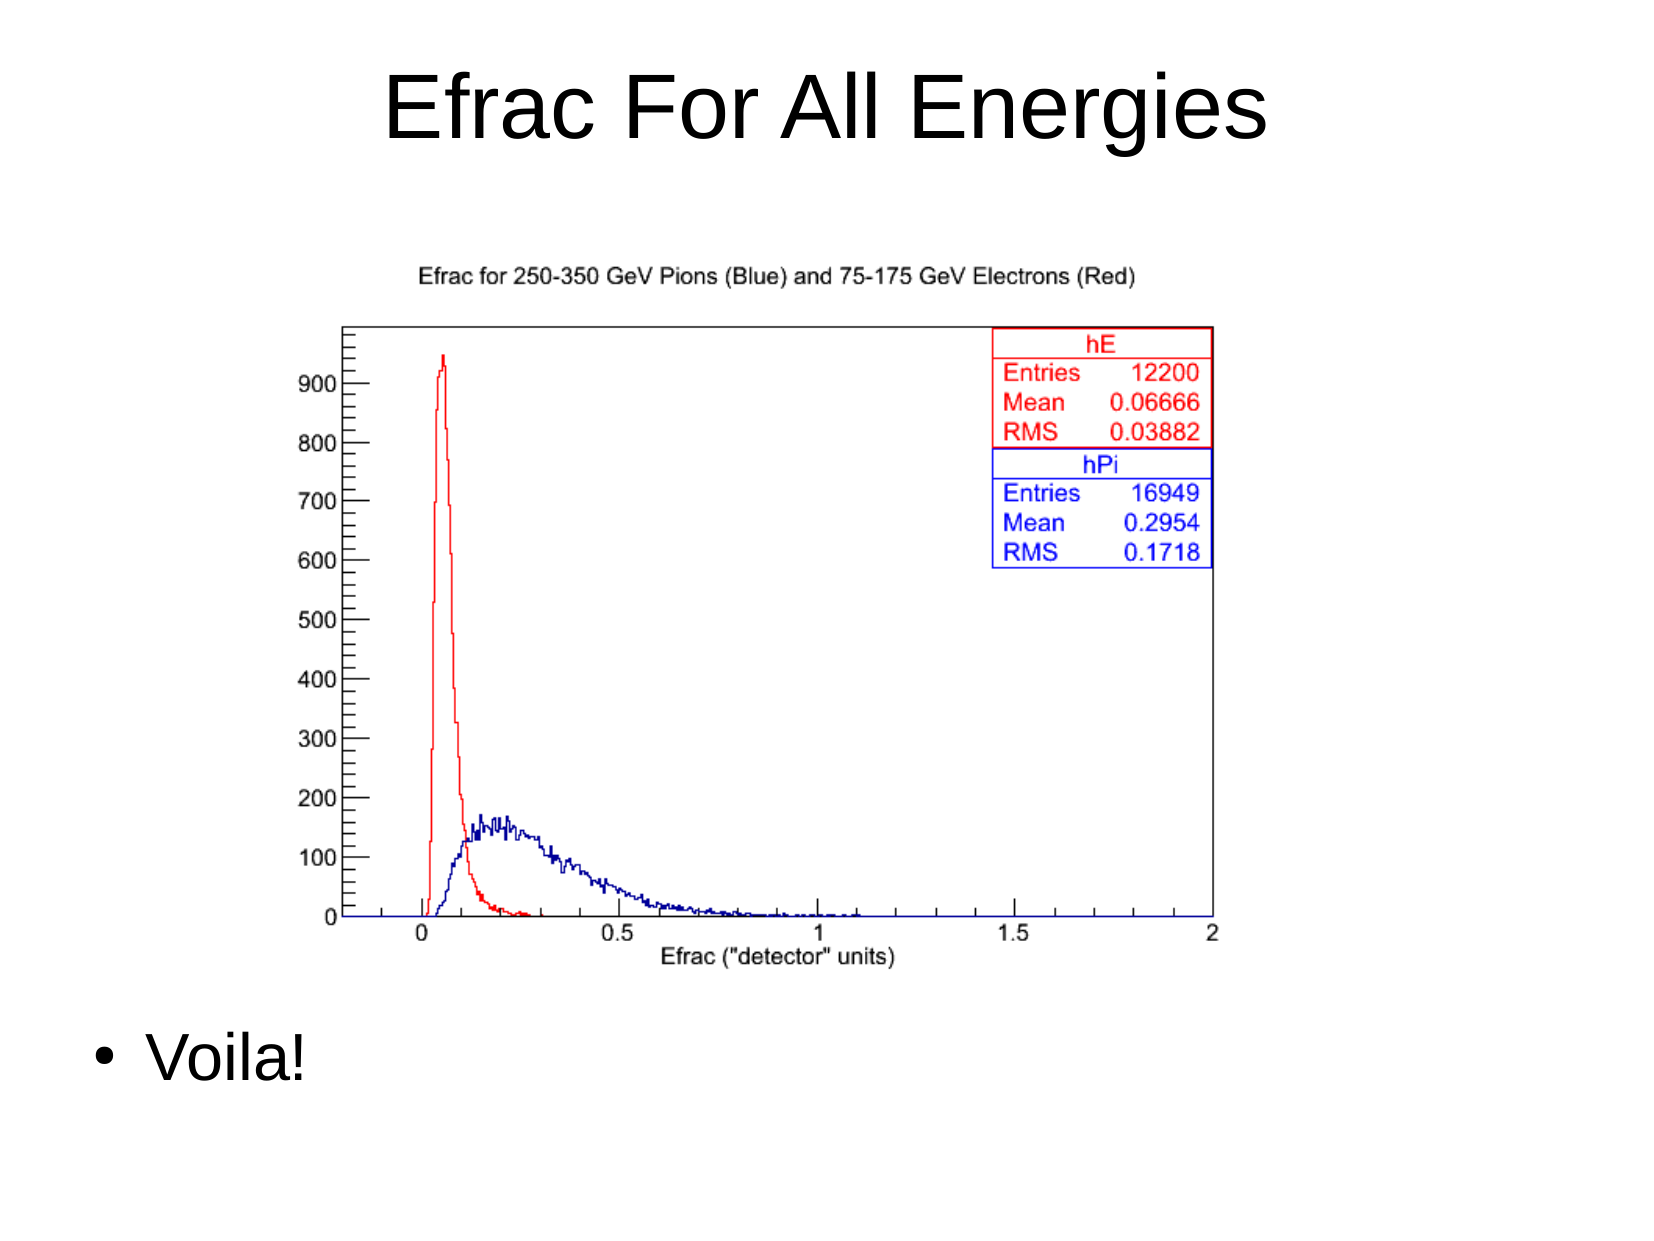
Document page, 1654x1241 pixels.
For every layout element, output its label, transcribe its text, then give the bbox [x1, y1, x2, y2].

list Voila! [75, 1020, 1531, 1215]
picture [234, 253, 1322, 991]
title Efrac For All Energies [82, 2, 1571, 211]
